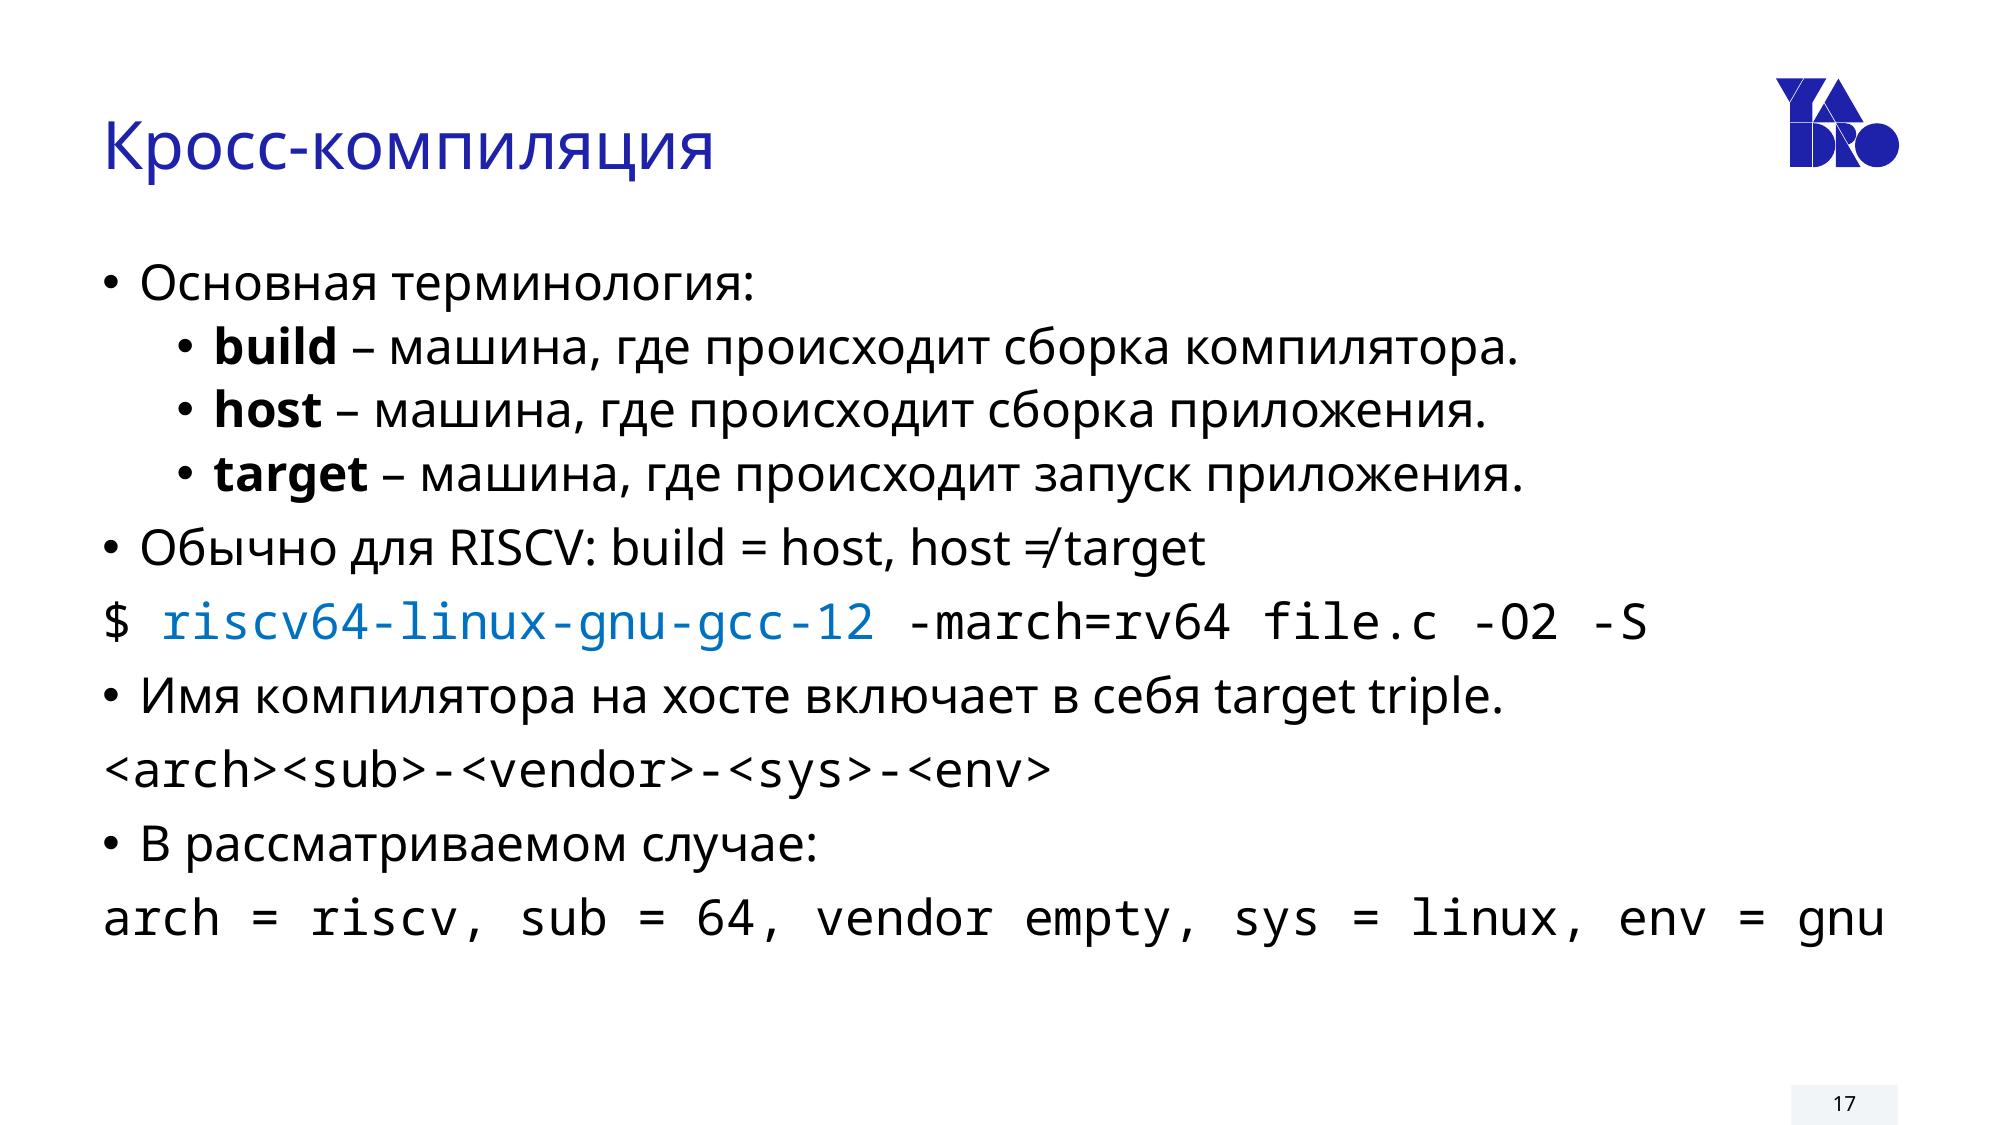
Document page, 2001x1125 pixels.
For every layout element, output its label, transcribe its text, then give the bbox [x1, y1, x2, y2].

title Кросс-компиляция [102, 109, 1646, 205]
list Основная терминология: build – машина, где происходит сборка компилятора. host – машина, где происходит сборка приложения. target – машина, где происходит запуск приложения. Обычно для RISCV: build = host, host ≠ target $ riscv64-linux-gnu-gcc-12 -march=rv64 file.c -O2 -S Имя компилятора на хосте включает в себя target triple. <arch><sub>-<vendor>-<sys>-<env> В рассматриваемом случае: arch = riscv, sub = 64, vendor empty, sys = linux, env = gnu [102, 257, 1898, 972]
